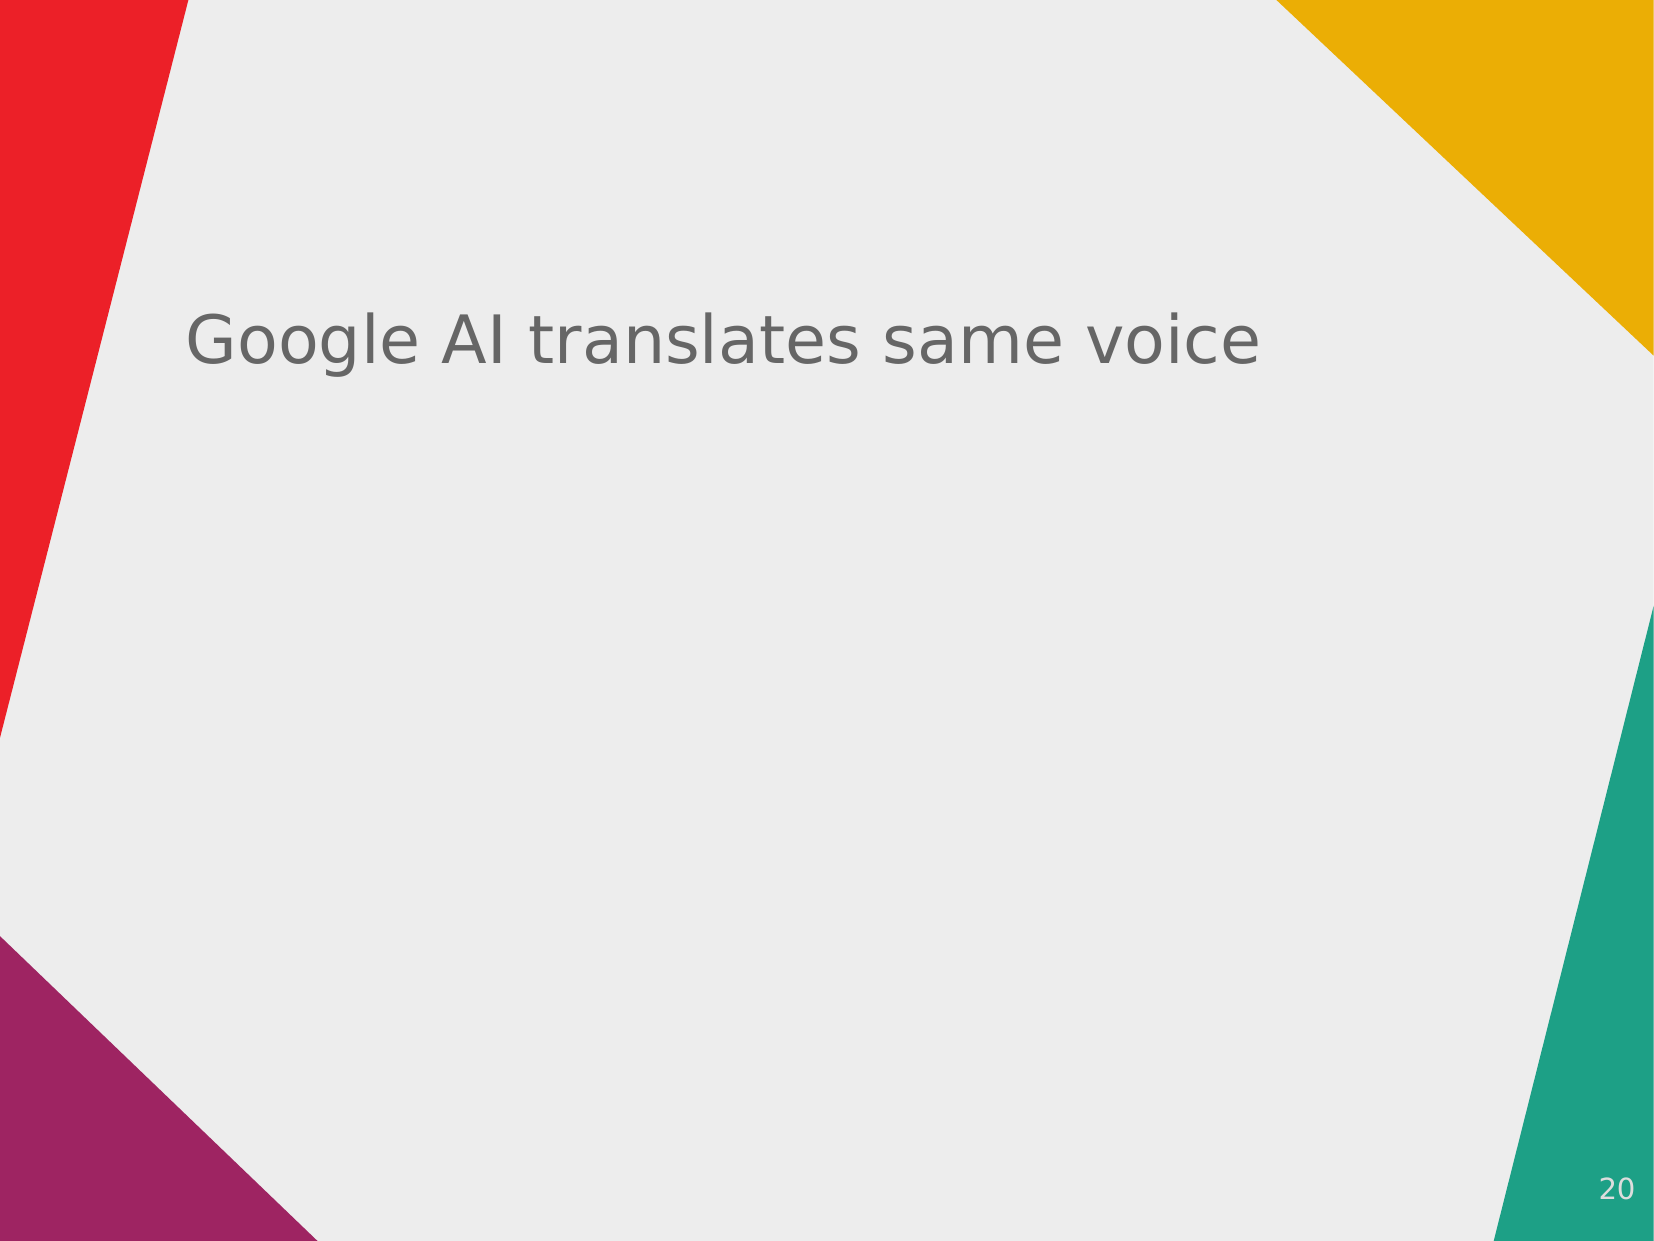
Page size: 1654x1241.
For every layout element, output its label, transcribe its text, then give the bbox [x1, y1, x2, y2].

list Google AI translates same voice [114, 302, 1539, 1033]
